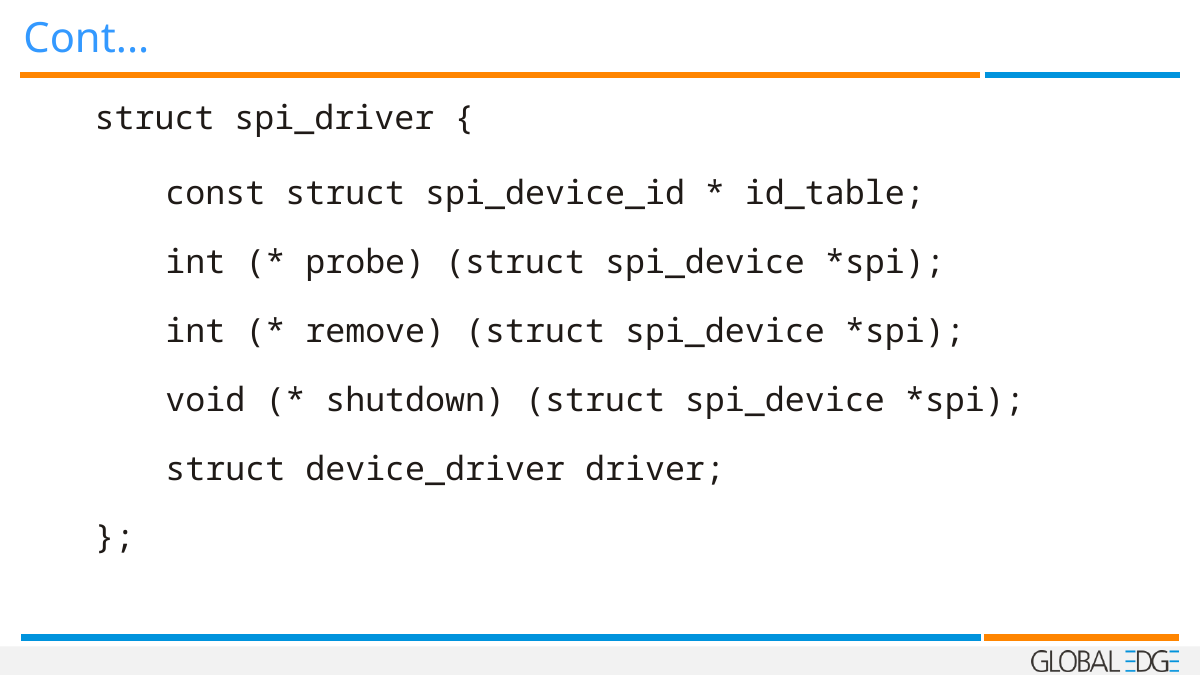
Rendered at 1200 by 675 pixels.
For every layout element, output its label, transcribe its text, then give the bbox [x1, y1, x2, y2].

picture [1031, 650, 1179, 672]
list struct spi_driver { const struct spi_device_id * id_table; int (* probe) (struct spi_device *spi); int (* remove) (struct spi_device *spi); void (* shutdown) (struct spi_device *spi); struct device_driver driver; }; [23, 94, 1170, 615]
title Cont... [12, 9, 1088, 63]
